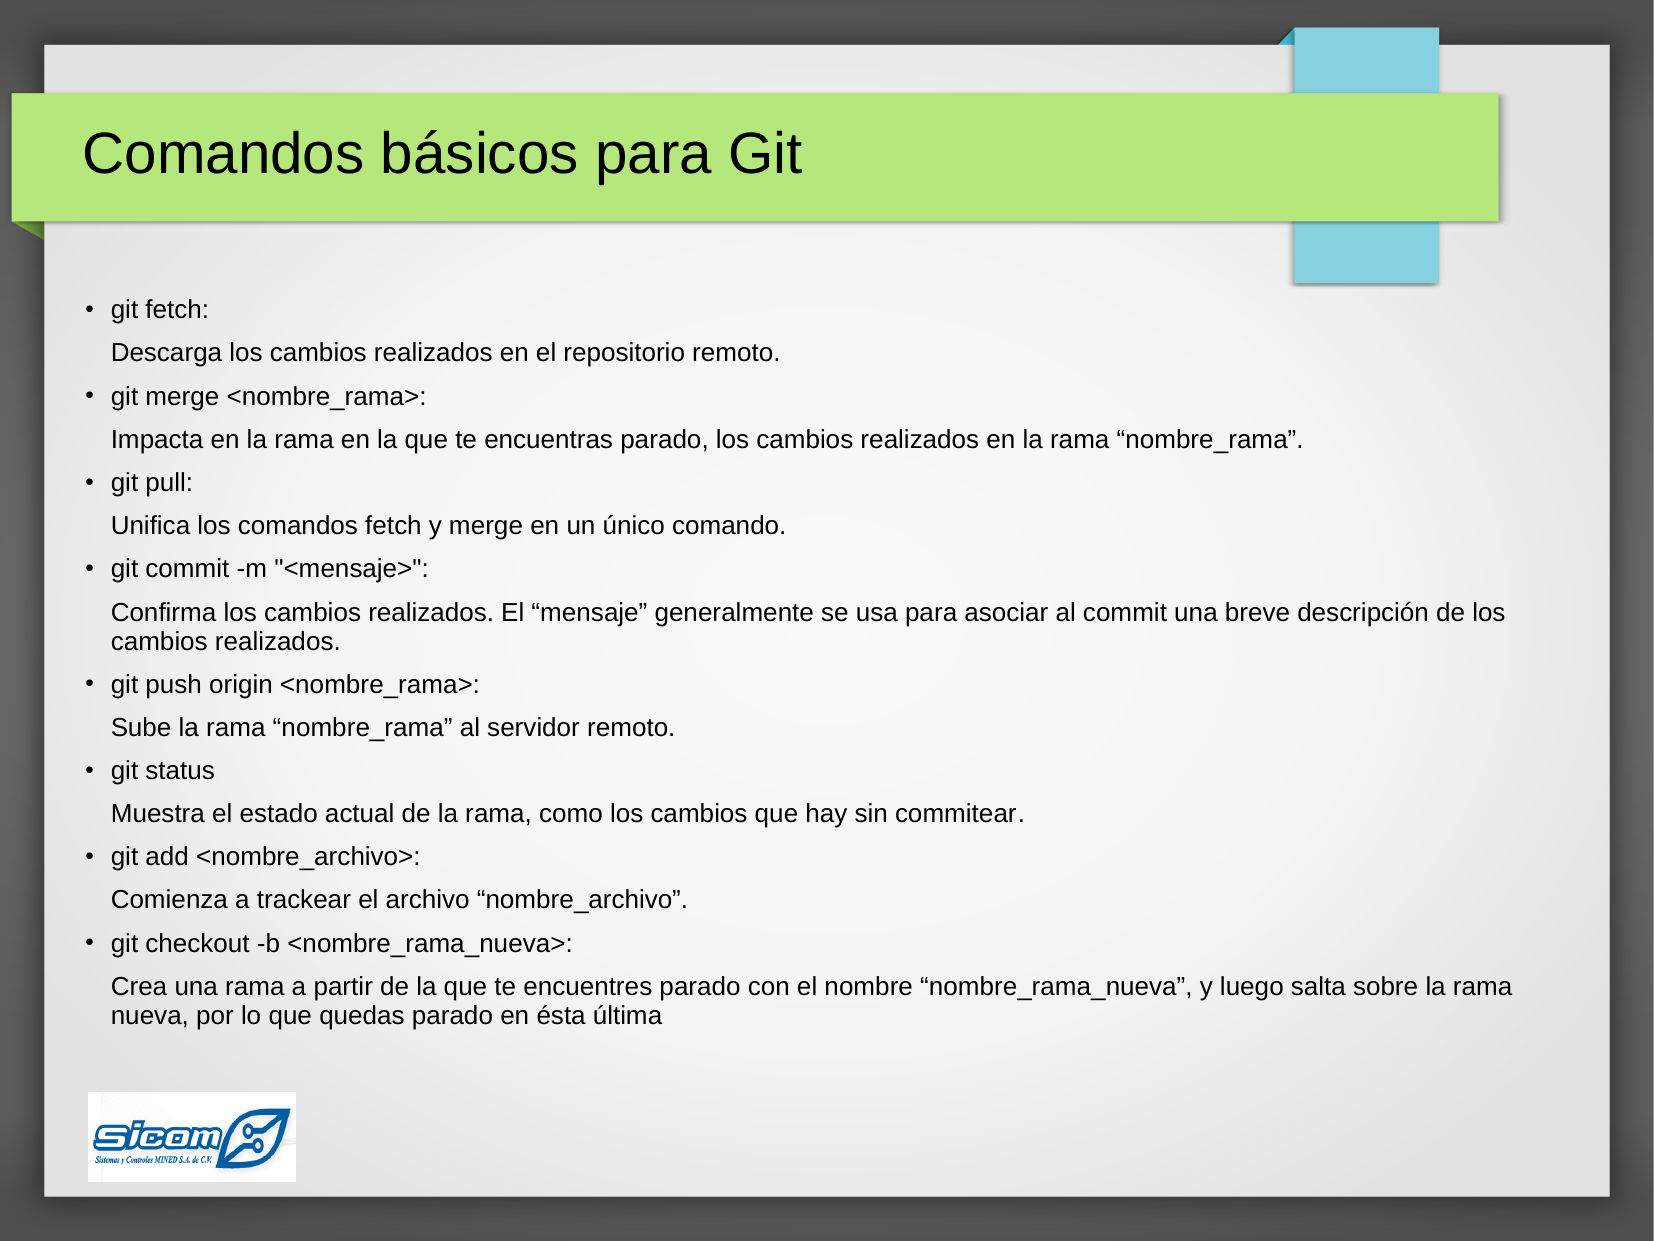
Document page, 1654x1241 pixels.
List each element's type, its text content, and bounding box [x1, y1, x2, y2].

picture [0, 0, 1654, 1241]
title Comandos básicos para Git [82, 94, 1264, 213]
list git fetch: Descarga los cambios realizados en el repositorio remoto. git merge <nombre_rama>: Impacta en la rama en la que te encuentras parado, los cambios realizados en la rama “nombre_rama”. git pull: Unifica los comandos fetch y merge en un único comando. git commit -m "<mensaje>": Confirma los cambios realizados. El “mensaje” generalmente se usa para asociar al commit una breve descripción de los cambios realizados. git push origin <nombre_rama>: Sube la rama “nombre_rama” al servidor remoto. git status Muestra el estado actual de la rama, como los cambios que hay sin commitear. git add <nombre_archivo>: Comienza a trackear el archivo “nombre_archivo”. git checkout -b <nombre_rama_nueva>: Crea una rama a partir de la que te encuentres parado con el nombre “nombre_rama_nueva”, y luego salta sobre la rama nueva, por lo que quedas parado en ésta última [76, 295, 1565, 1034]
